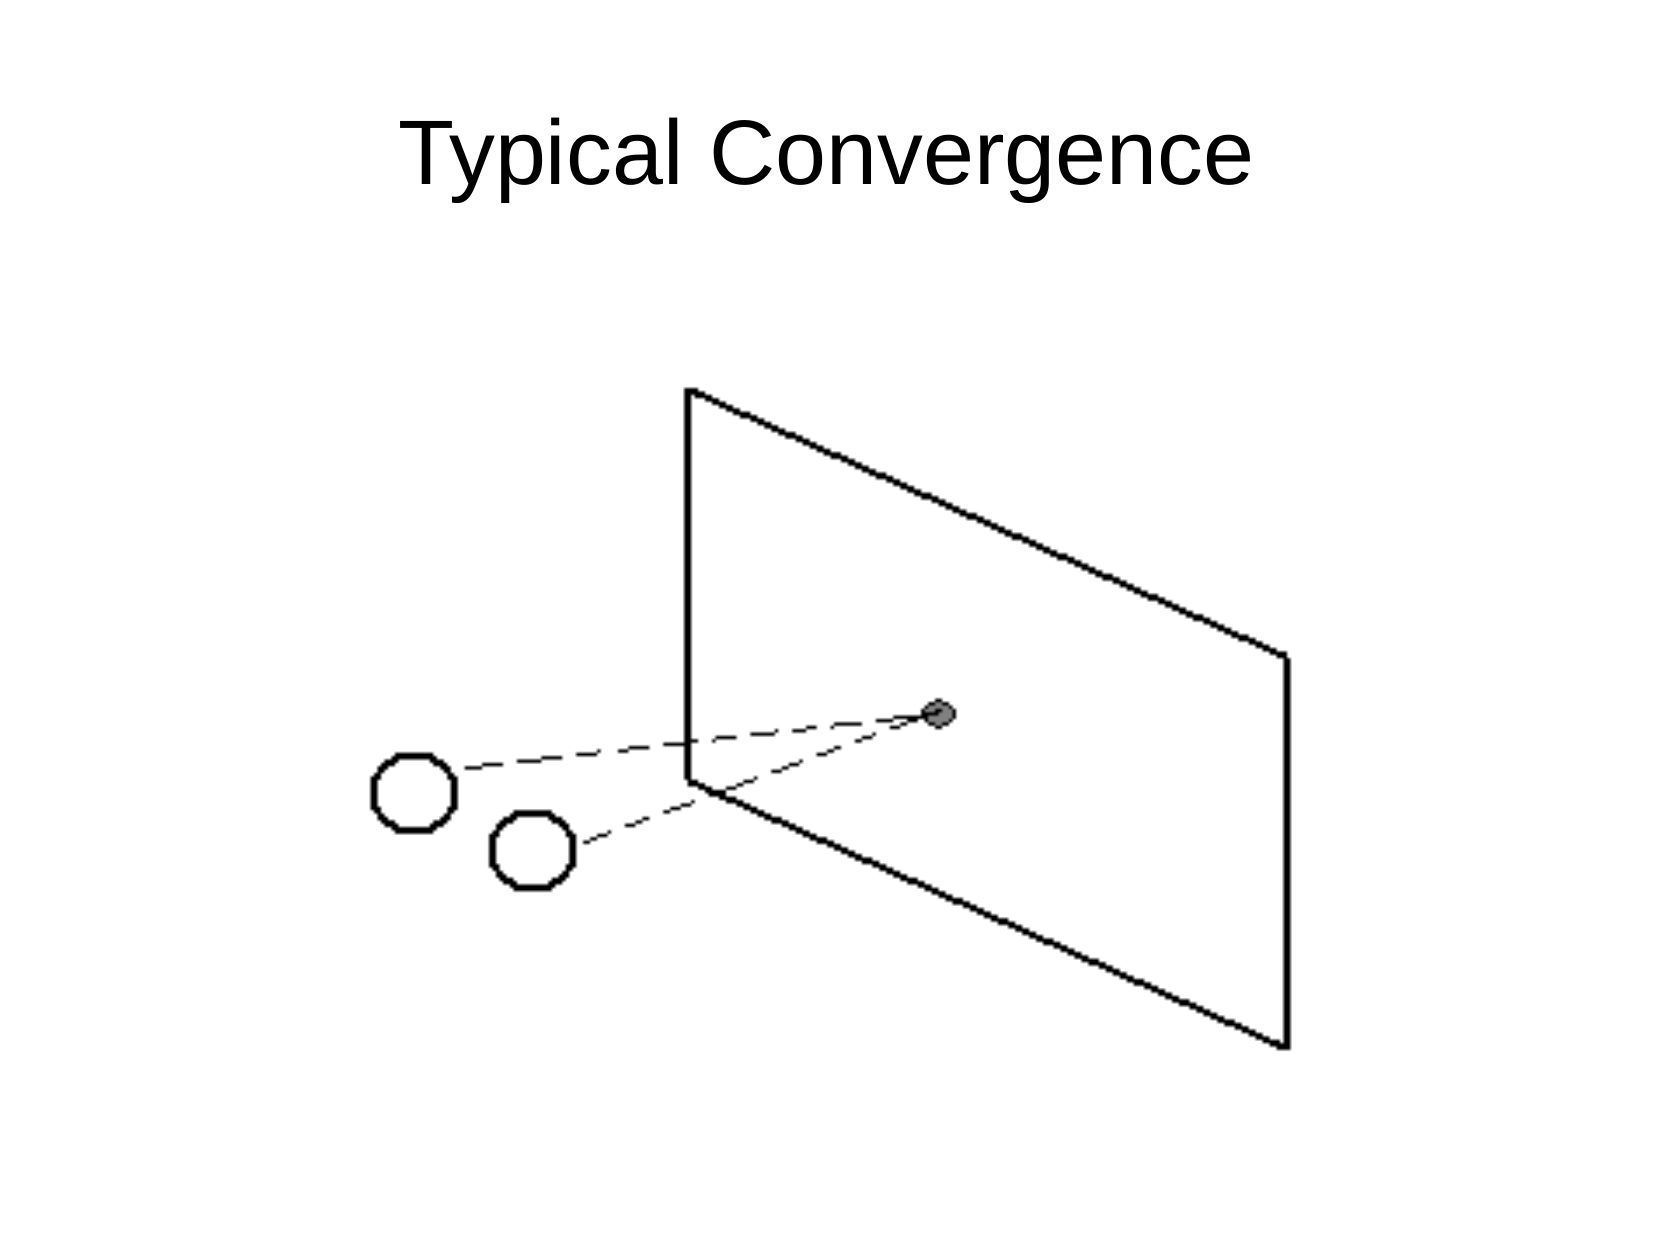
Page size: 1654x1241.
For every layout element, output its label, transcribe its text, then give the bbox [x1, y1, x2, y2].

picture [337, 369, 1351, 1088]
title Typical Convergence [82, 49, 1571, 257]
